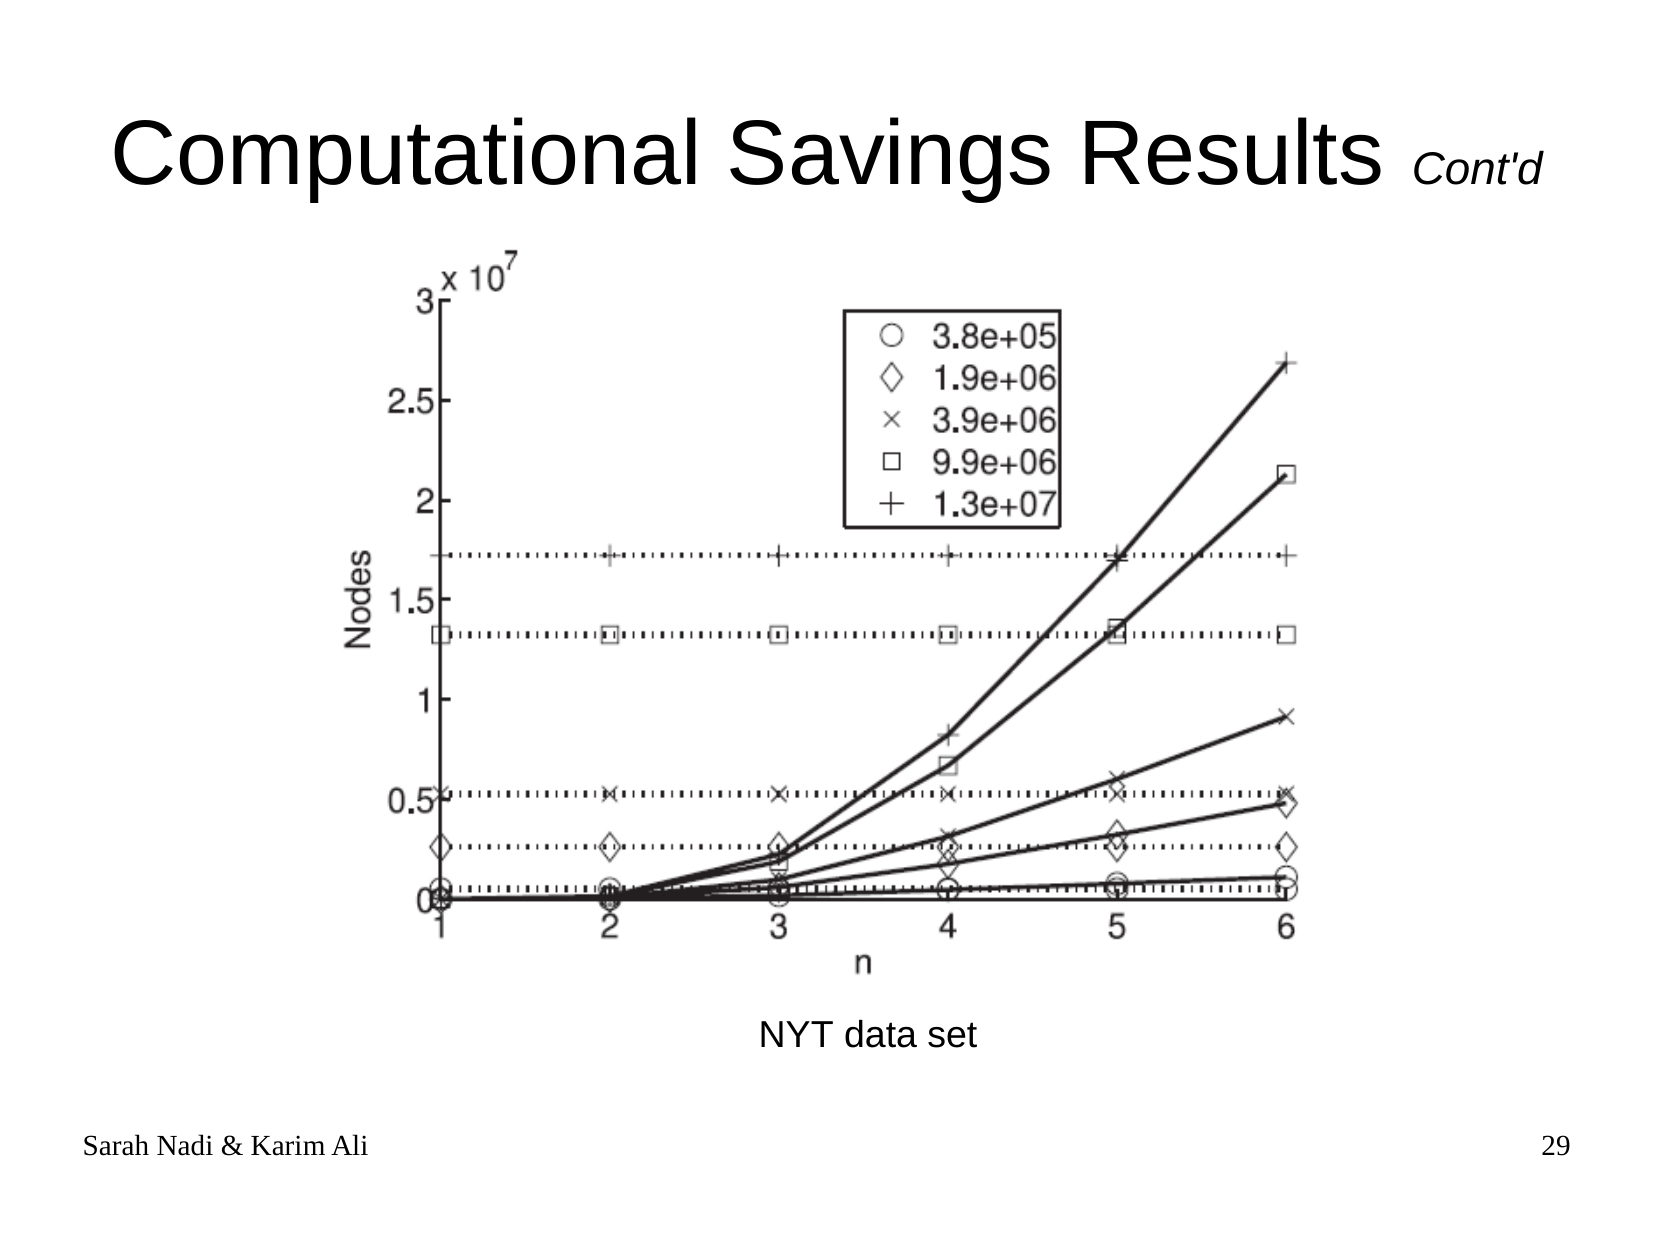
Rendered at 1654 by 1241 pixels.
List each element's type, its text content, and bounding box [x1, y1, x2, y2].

picture [339, 247, 1314, 993]
text_box NYT data set [743, 1006, 993, 1063]
title Computational Savings Results Cont'd [82, 56, 1571, 250]
